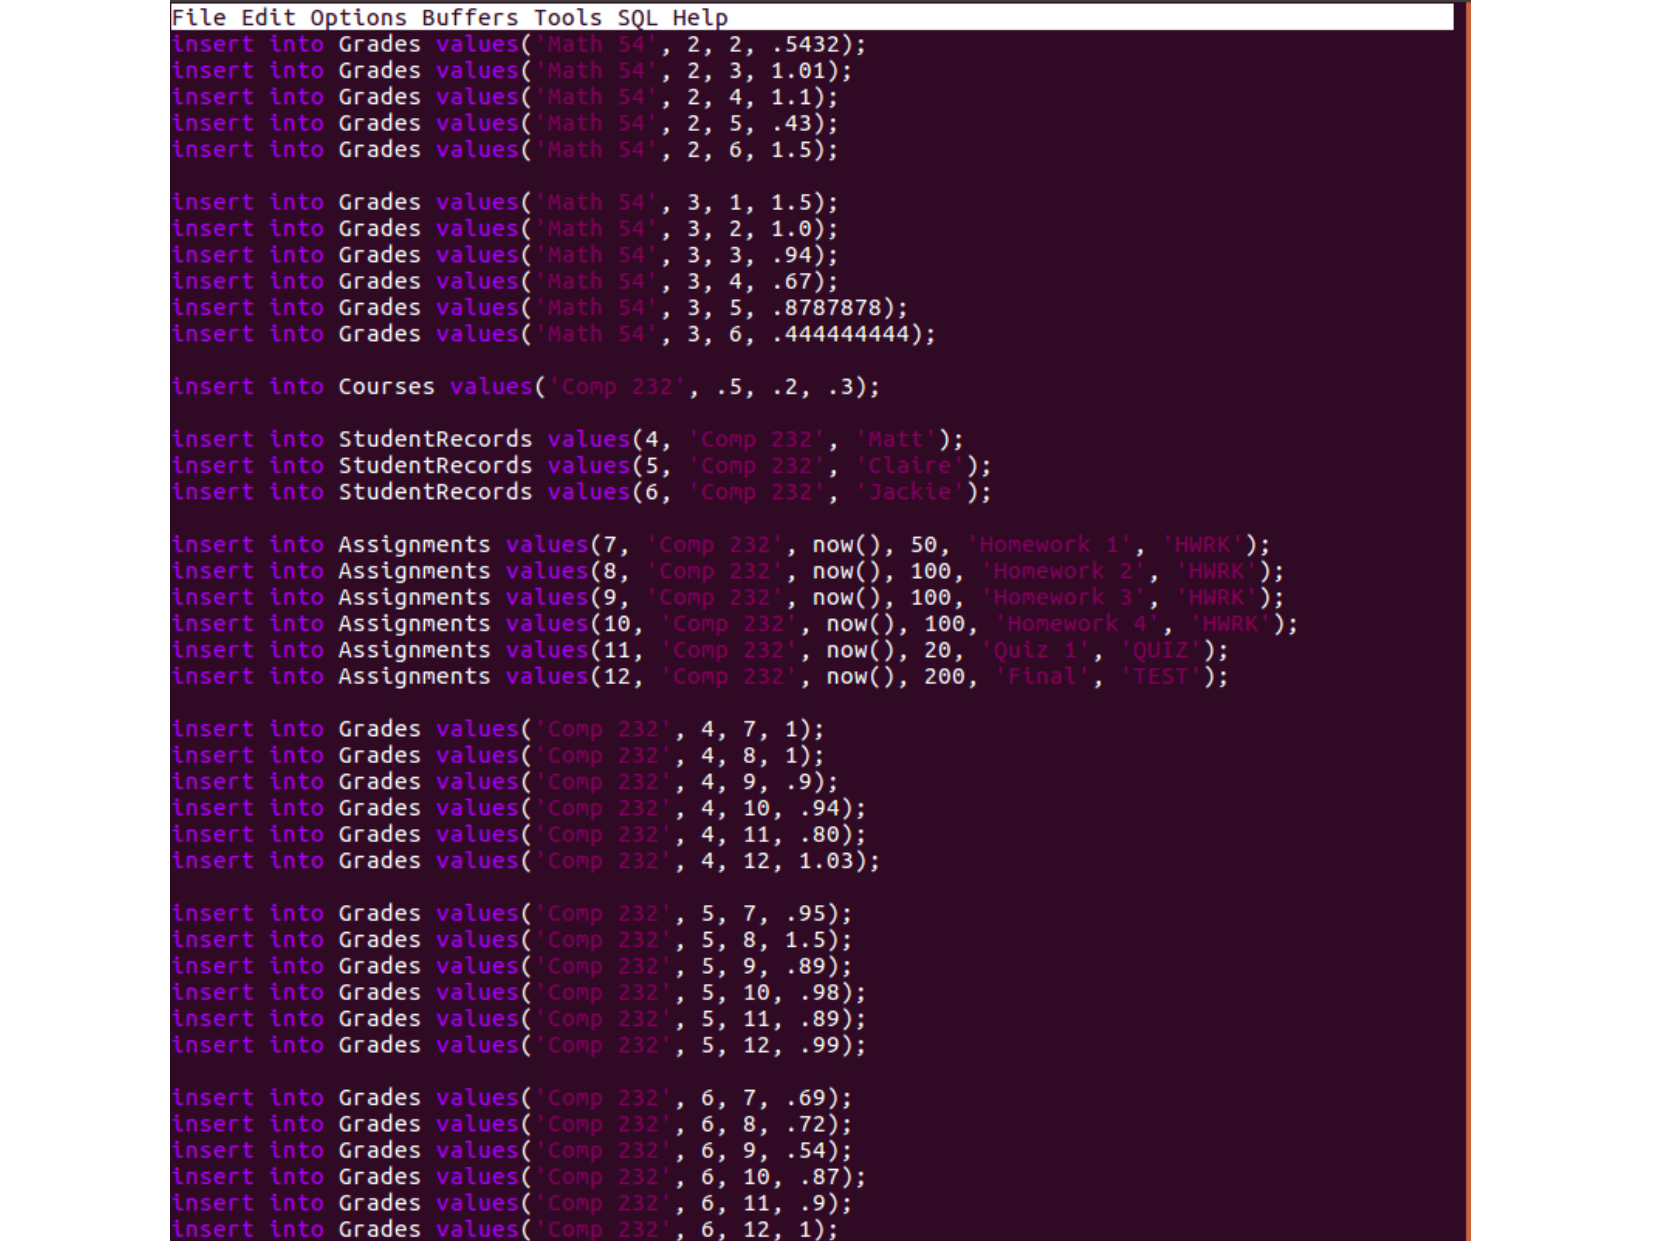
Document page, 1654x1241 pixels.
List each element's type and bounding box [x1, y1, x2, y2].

picture [170, 0, 1471, 1241]
